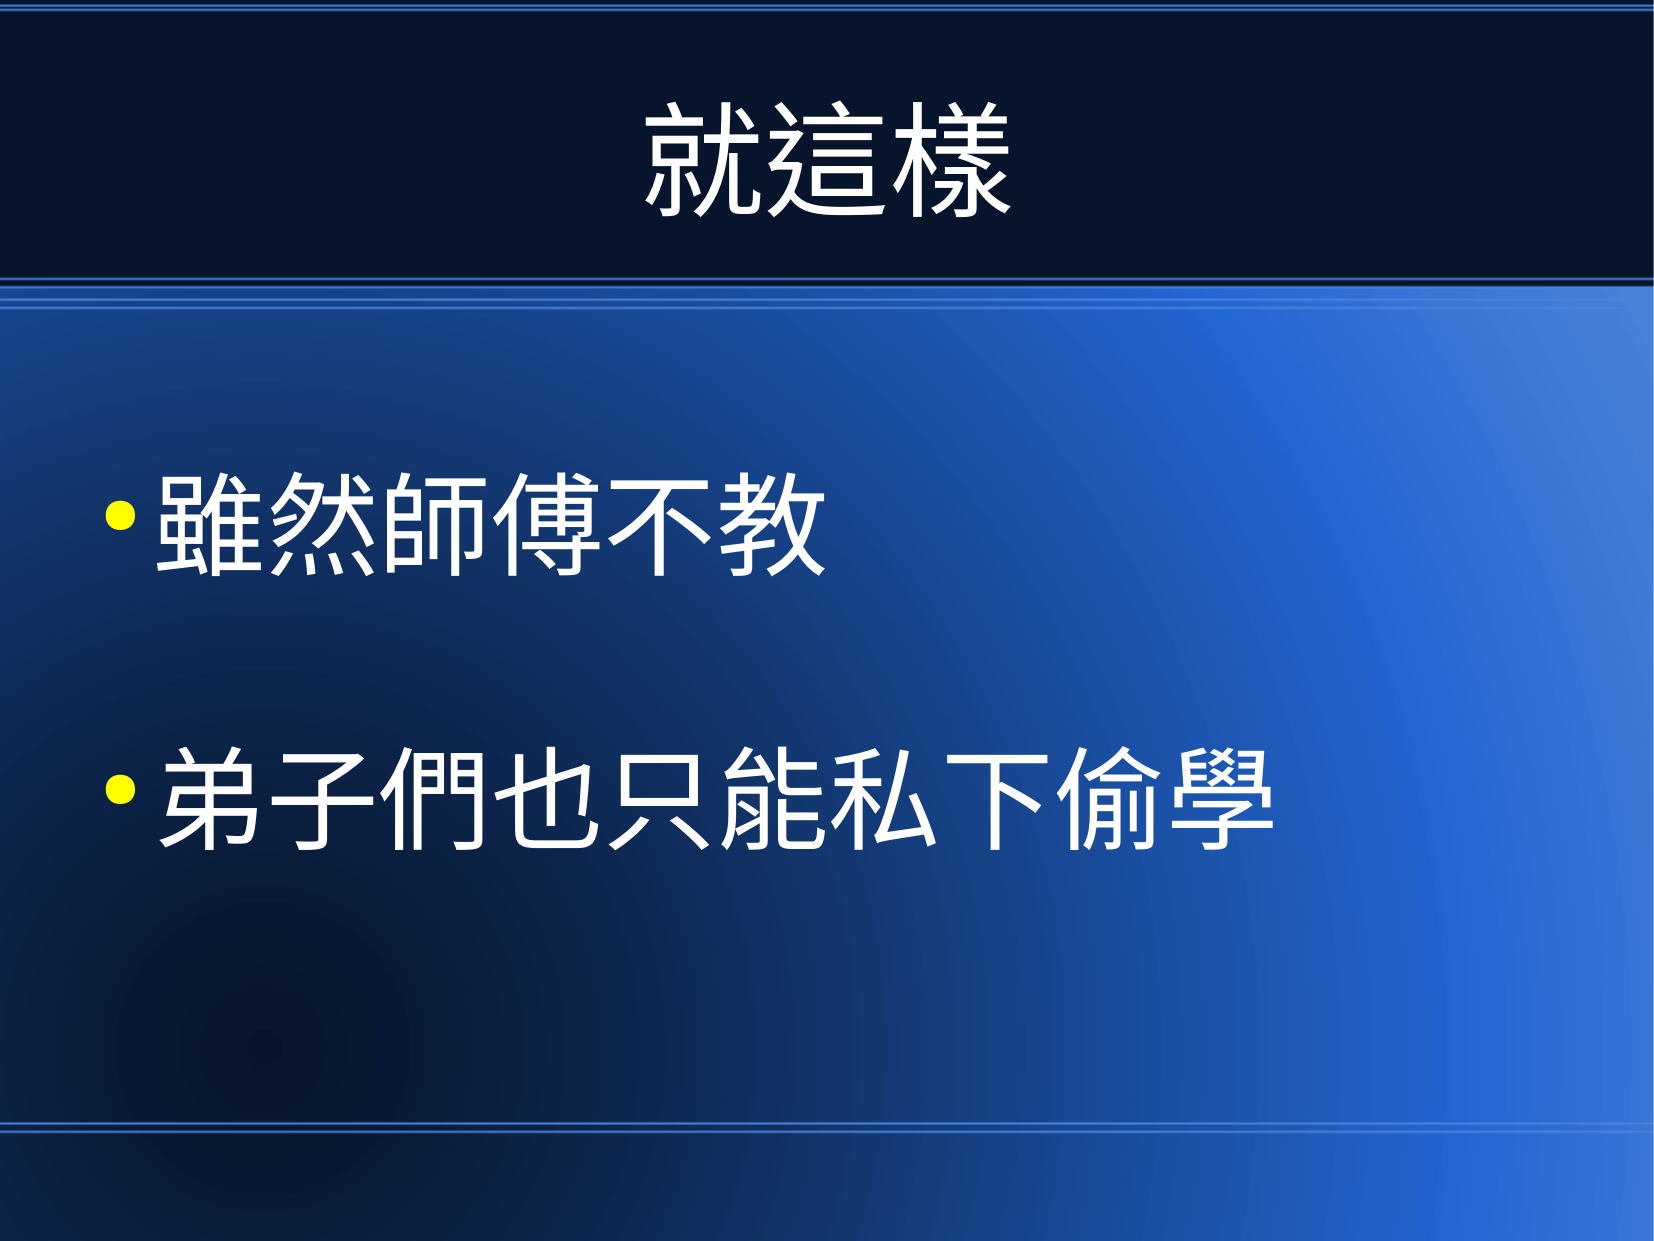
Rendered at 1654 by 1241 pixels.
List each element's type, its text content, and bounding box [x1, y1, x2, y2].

list 雖然師傅不教 弟子們也只能私下偷學 [82, 355, 1571, 1241]
picture [0, 0, 1654, 1241]
title 就這樣 [82, 49, 1571, 257]
